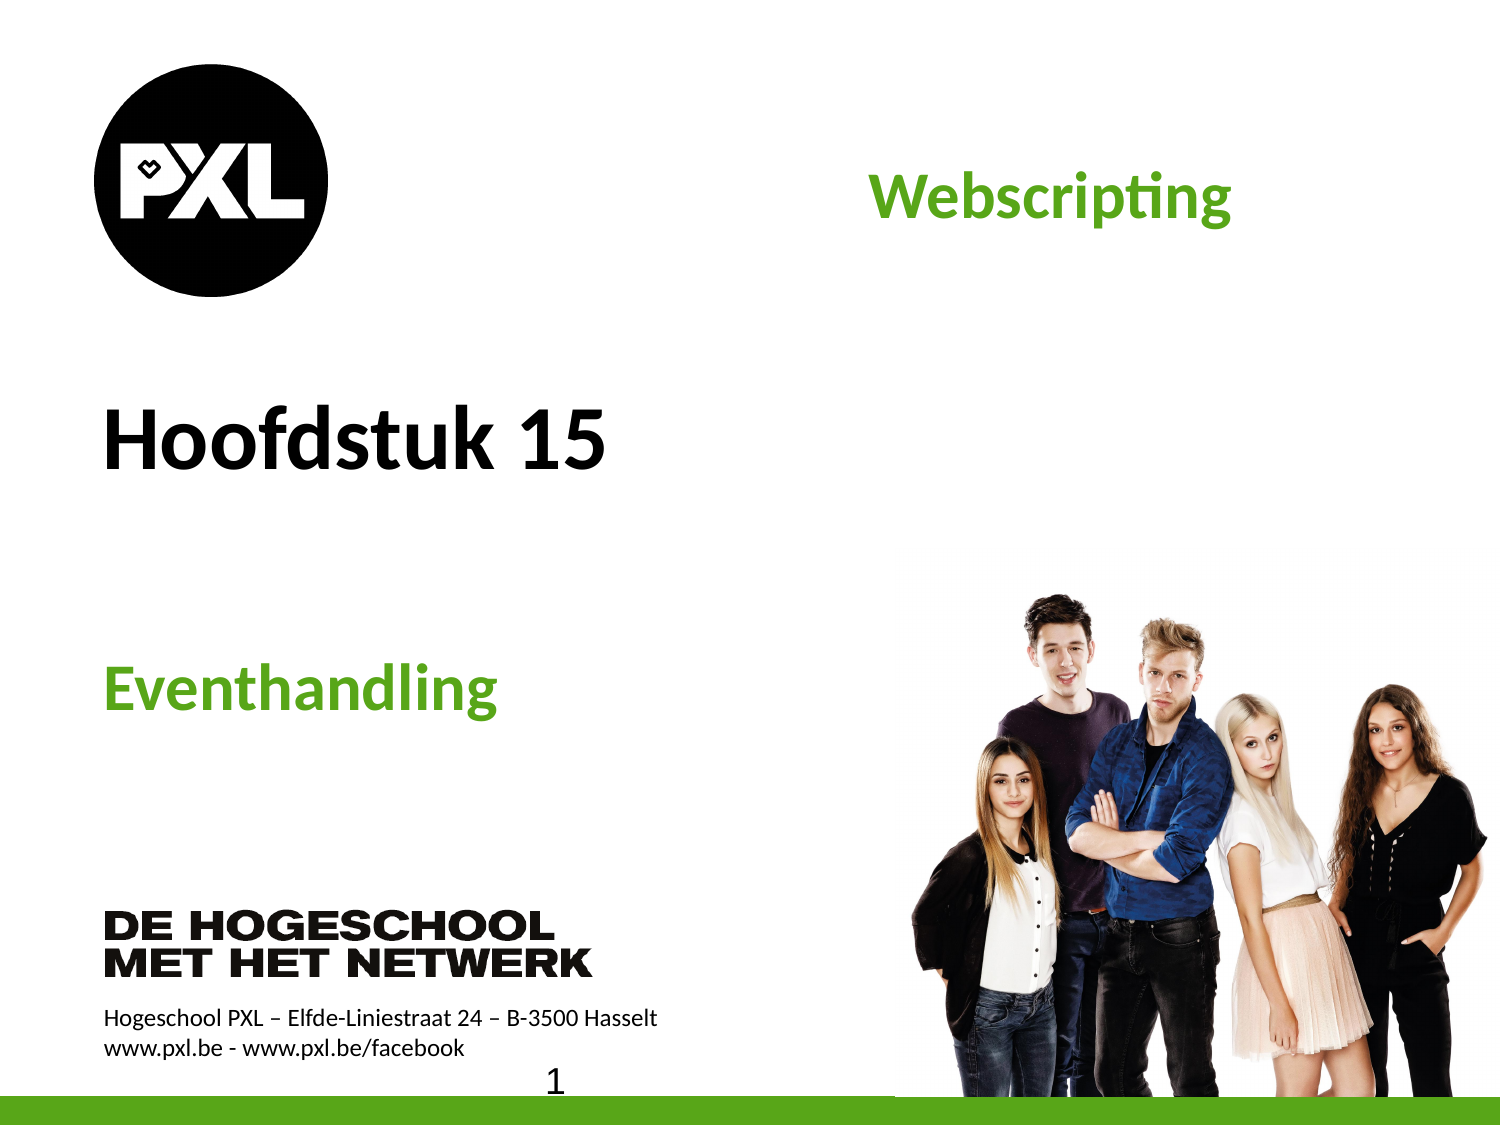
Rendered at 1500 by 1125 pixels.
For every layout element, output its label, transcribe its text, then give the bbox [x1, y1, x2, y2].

text_box <number> [530, 1049, 880, 1110]
picture [895, 548, 1500, 1097]
picture [94, 64, 328, 297]
text_box Hoofdstuk 15 [87, 312, 1363, 554]
text_box Eventhandling [88, 635, 878, 823]
picture [105, 909, 593, 977]
